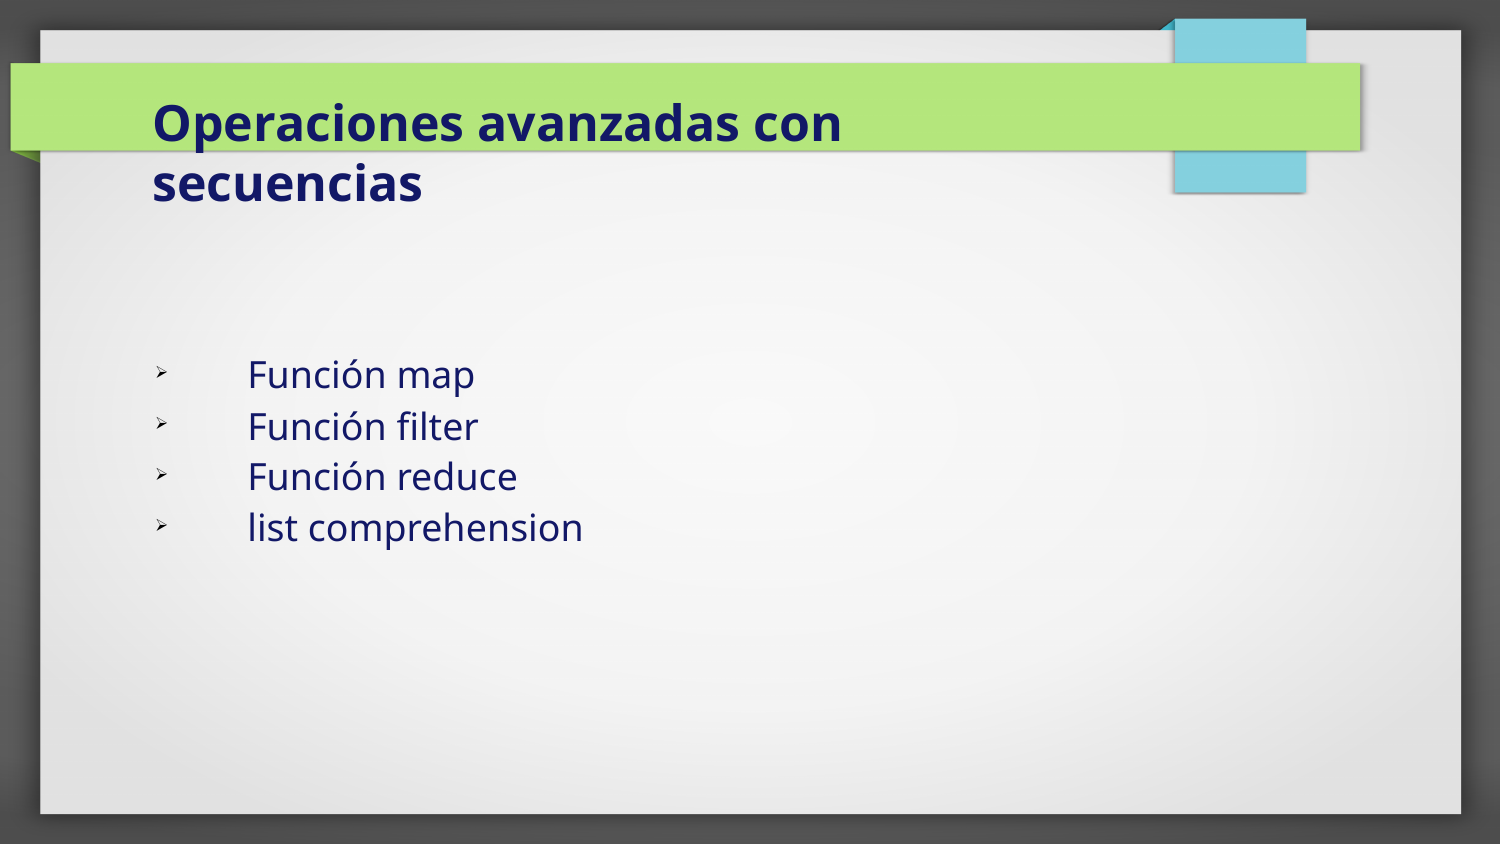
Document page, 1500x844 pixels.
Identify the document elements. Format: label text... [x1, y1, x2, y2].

list Función map Función filter Función reduce list comprehension [137, 246, 1099, 844]
picture [0, 0, 1500, 844]
title Operaciones avanzadas con secuencias [137, 146, 1011, 227]
